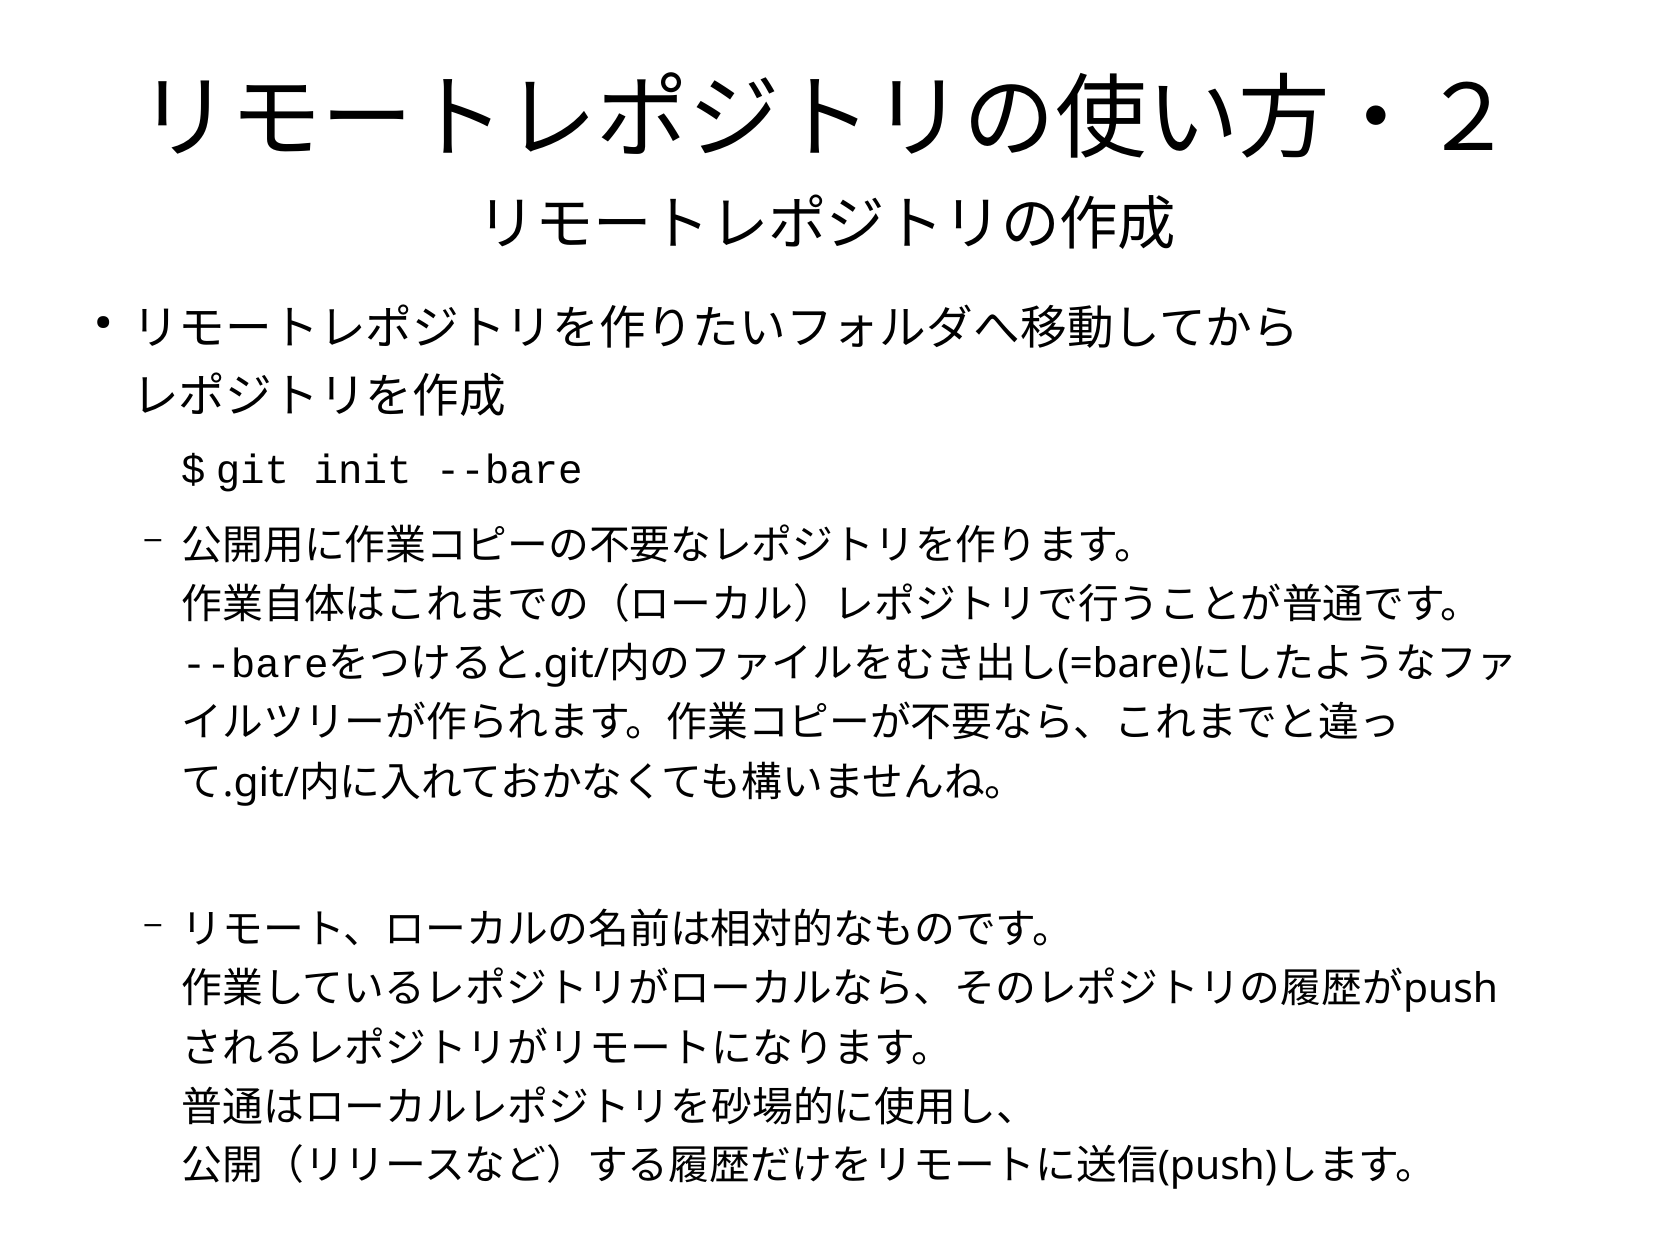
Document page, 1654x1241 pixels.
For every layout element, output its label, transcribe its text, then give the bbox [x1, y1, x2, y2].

list リモートレポジトリを作りたいフォルダへ移動してから レポジトリを作成 $ git init --bare 公開用に作業コピーの不要なレポジトリを作ります。 作業自体はこれまでの（ローカル）レポジトリで行うことが普通です。 --bareをつけると.git/内のファイルをむき出し(=bare)にしたようなファイルツリーが作られます。作業コピーが不要なら、これまでと違って.git/内に入れておかなくても構いませんね。 リモート、ローカルの名前は相対的なものです。 作業しているレポジトリがローカルなら、そのレポジトリの履歴がpushされるレポジトリがリモートになります。 普通はローカルレポジトリを砂場的に使用し、 公開（リリースなど）する履歴だけをリモートに送信(push)します。 [82, 290, 1538, 1193]
title リモートレポジトリの使い方・２ リモートレポジトリの作成 [82, 49, 1571, 257]
